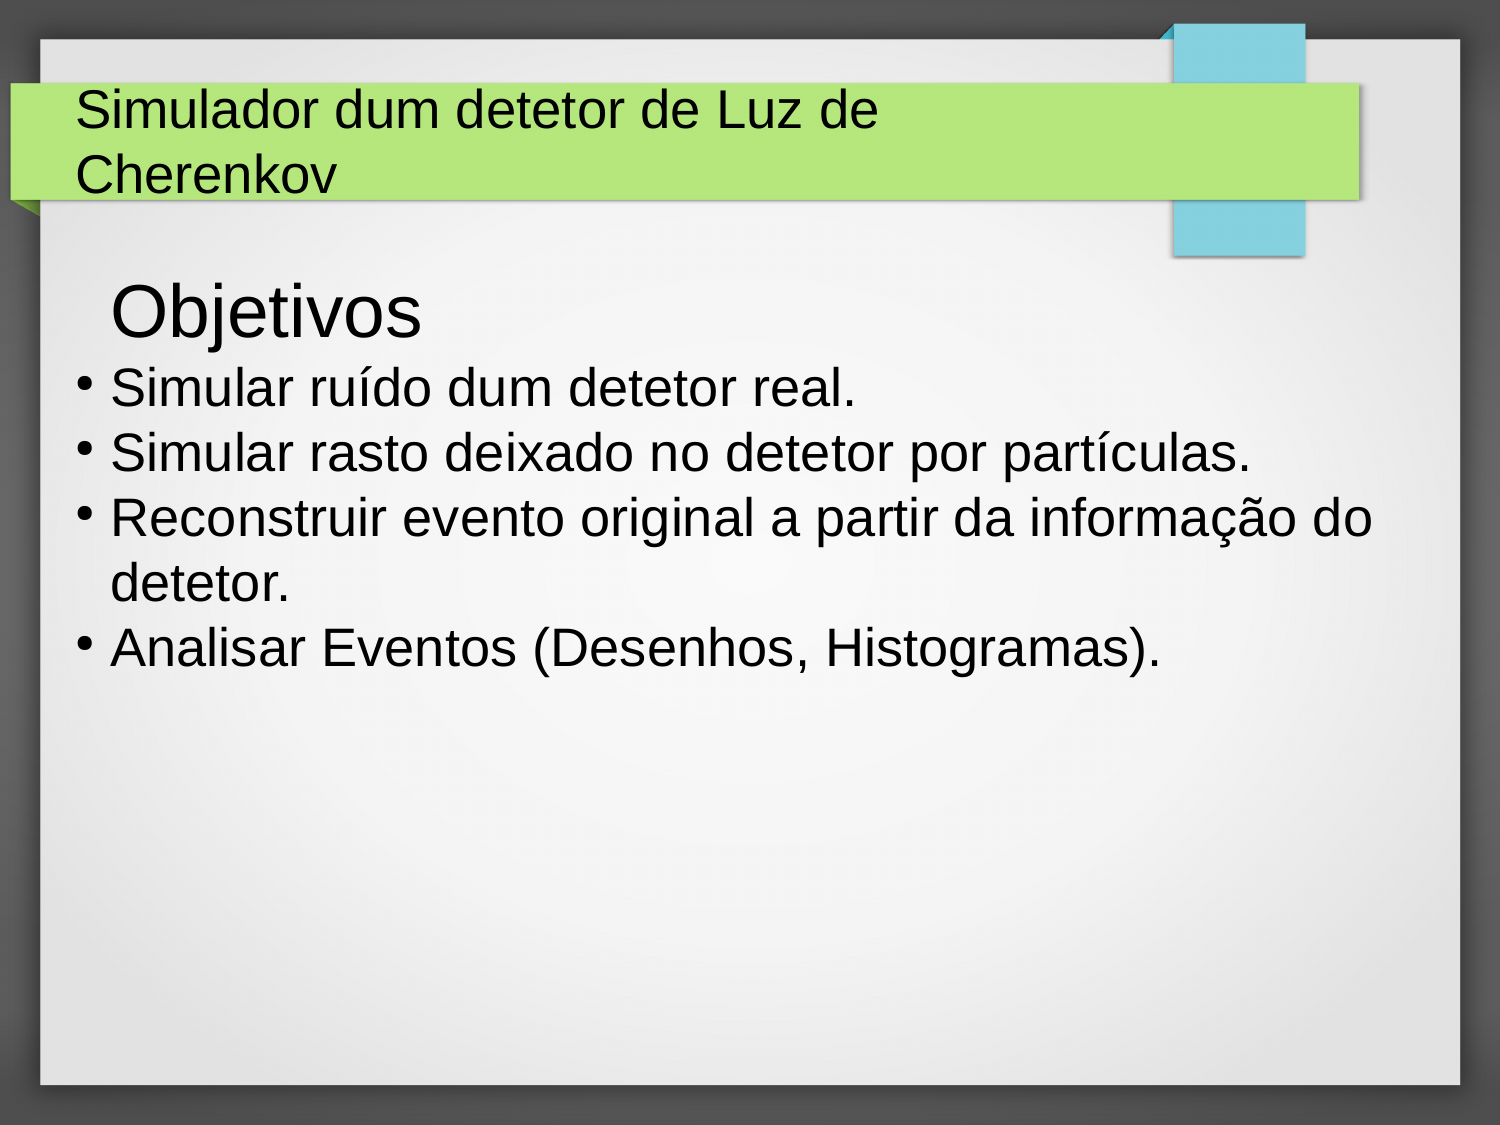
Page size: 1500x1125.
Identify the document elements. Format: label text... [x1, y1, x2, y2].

picture [0, 0, 1500, 1125]
text_box Objetivos Simular ruído dum detetor real. Simular rasto deixado no detetor por partículas. Reconstruir evento original a partir da informação do detetor. Analisar Eventos (Desenhos, Histogramas). [74, 262, 1425, 1005]
text_box Simulador dum detetor de Luz de Cherenkov [74, 77, 1147, 201]
